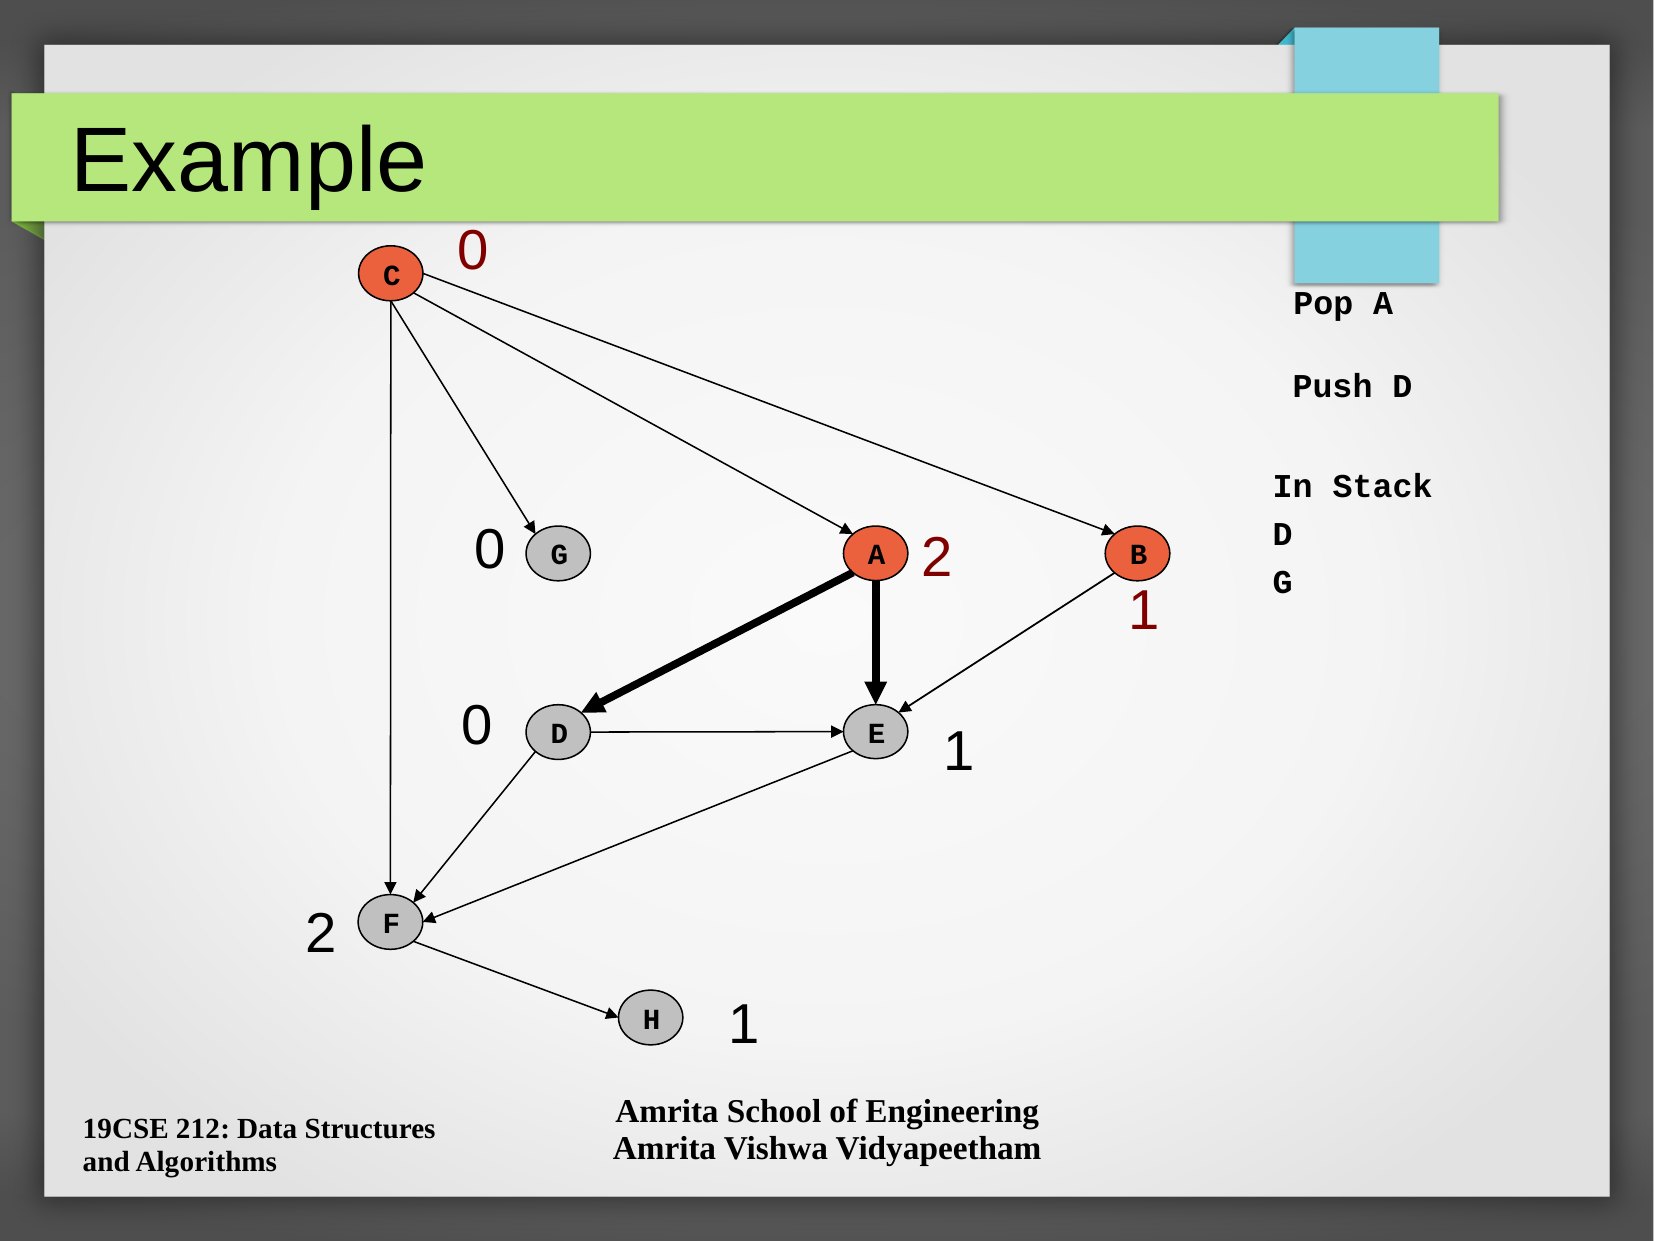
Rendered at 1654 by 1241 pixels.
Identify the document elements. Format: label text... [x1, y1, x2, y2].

picture [0, 0, 1654, 1241]
text_box 0 [443, 205, 511, 290]
text_box C [358, 245, 423, 301]
text_box A [843, 526, 906, 581]
text_box 0 [459, 504, 528, 589]
text_box E [843, 704, 908, 759]
text_box 1 [1113, 566, 1182, 650]
text_box 0 [446, 680, 515, 765]
text_box 1 [713, 979, 782, 1064]
title Example [70, 106, 1229, 213]
text_box G [528, 526, 591, 581]
text_box B [1105, 526, 1170, 572]
text_box F [359, 894, 423, 950]
text_box D [526, 704, 591, 760]
text_box 2 [290, 888, 359, 973]
text_box 2 [906, 513, 975, 597]
text_box Push D [1277, 348, 1429, 412]
text_box In Stack D G [1257, 448, 1448, 608]
text_box Pop A [1278, 265, 1409, 329]
text_box H [618, 990, 683, 1045]
text_box 1 [928, 706, 997, 791]
